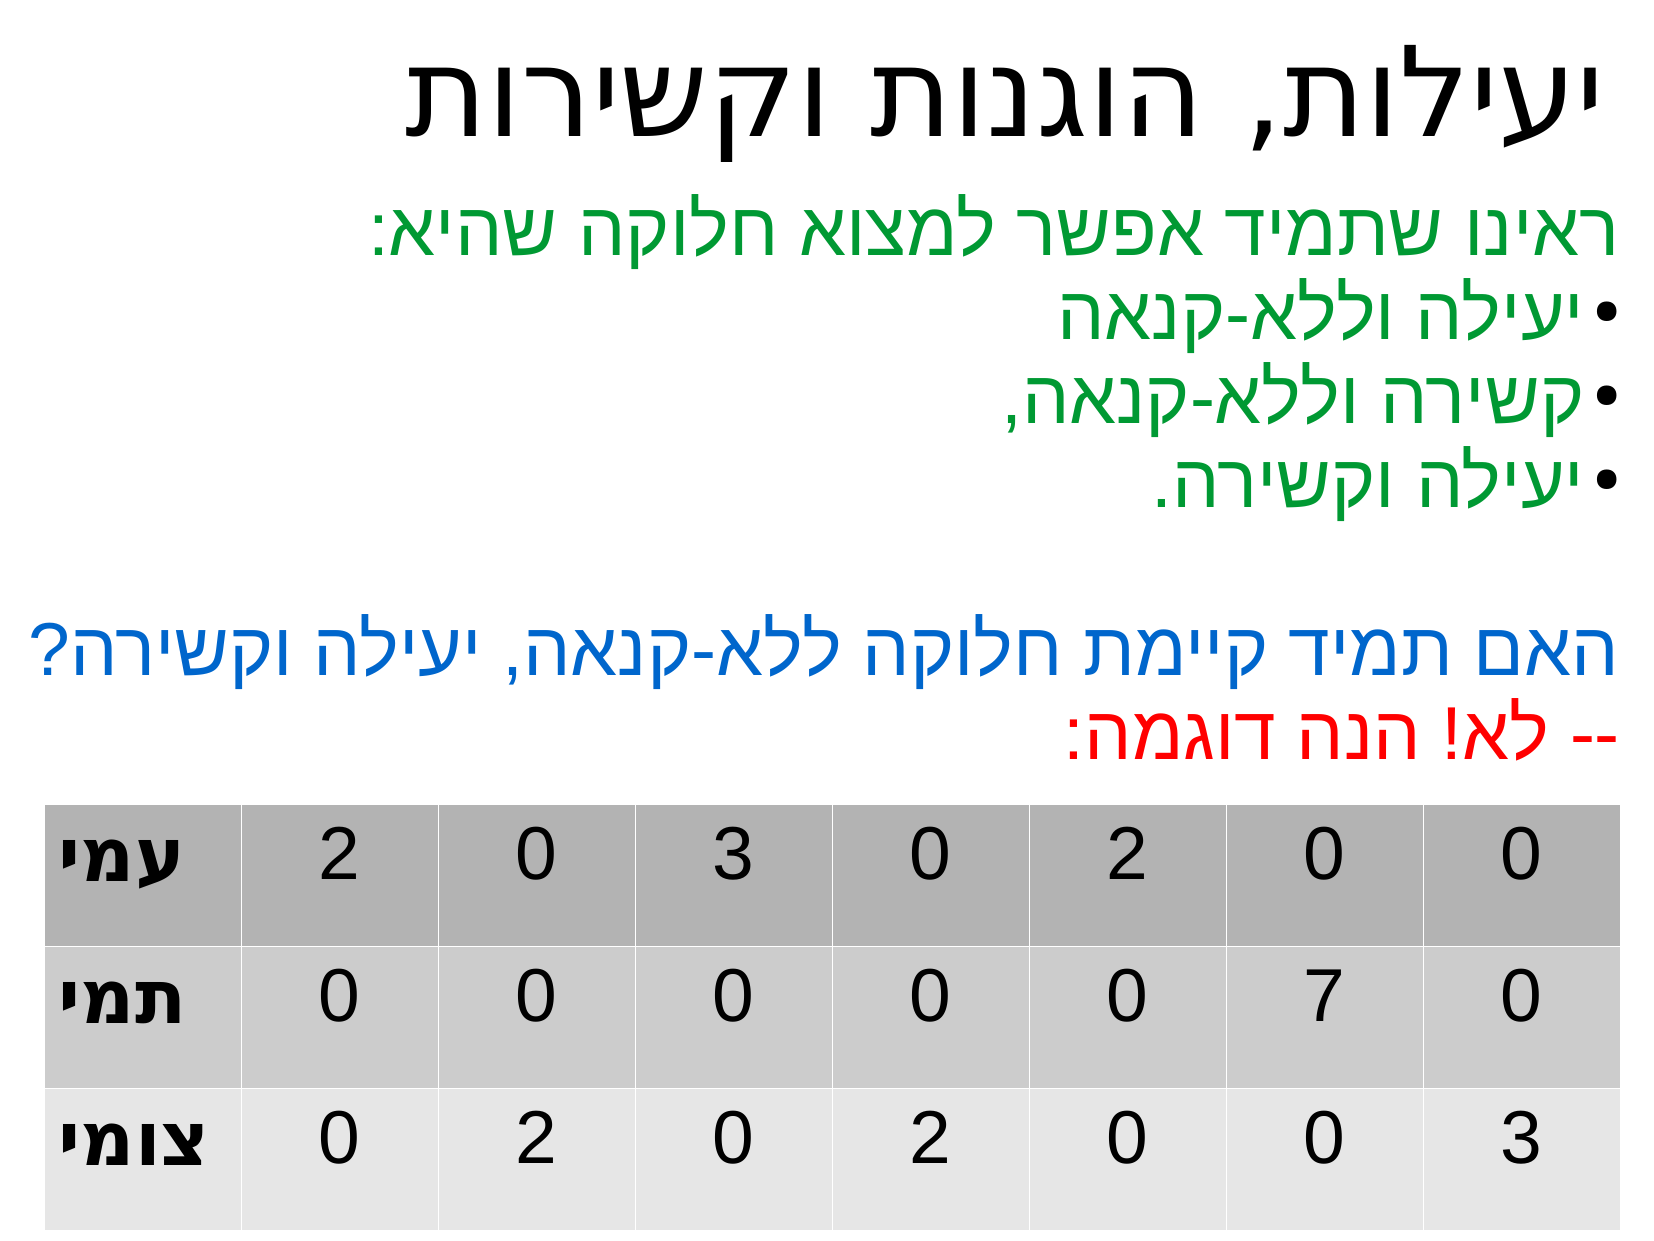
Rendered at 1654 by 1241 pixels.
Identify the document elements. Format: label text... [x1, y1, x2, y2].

table_cell 0 [636, 1089, 832, 1230]
table_header 3 [636, 805, 832, 946]
table_cell תמי [45, 947, 241, 1088]
table_cell 2 [833, 1089, 1029, 1230]
table_cell 0 [1030, 1089, 1226, 1230]
table_cell 0 [439, 947, 635, 1088]
table_cell 0 [833, 947, 1029, 1088]
table_header 2 [242, 805, 438, 946]
table_header 0 [1424, 805, 1620, 946]
table_cell 0 [1030, 947, 1226, 1088]
title יעילות, הוגנות וקשירות [30, 7, 1654, 166]
table_cell 0 [1227, 1089, 1423, 1230]
table_cell 0 [242, 1089, 438, 1230]
table_cell 2 [439, 1089, 635, 1230]
table_cell 0 [1424, 947, 1620, 1088]
table_cell 0 [636, 947, 832, 1088]
table_cell צומי [45, 1089, 241, 1230]
table_header עמי [45, 805, 241, 946]
table_header 2 [1030, 805, 1226, 946]
table_cell 0 [242, 947, 438, 1088]
table_header 0 [1227, 805, 1423, 946]
table_cell 7 [1227, 947, 1423, 1088]
table_header 0 [439, 805, 635, 946]
text_box ראינו שתמיד אפשר למצוא חלוקה שהיא: יעילה וללא-קנאה קשירה וללא-קנאה, יעילה וקשירה. האם תמיד קיימת חלוקה ללא-קנאה, יעילה וקשירה? -- לא! הנה דוגמה: [0, 180, 1636, 783]
table_cell 3 [1424, 1089, 1620, 1230]
table_header 0 [833, 805, 1029, 946]
